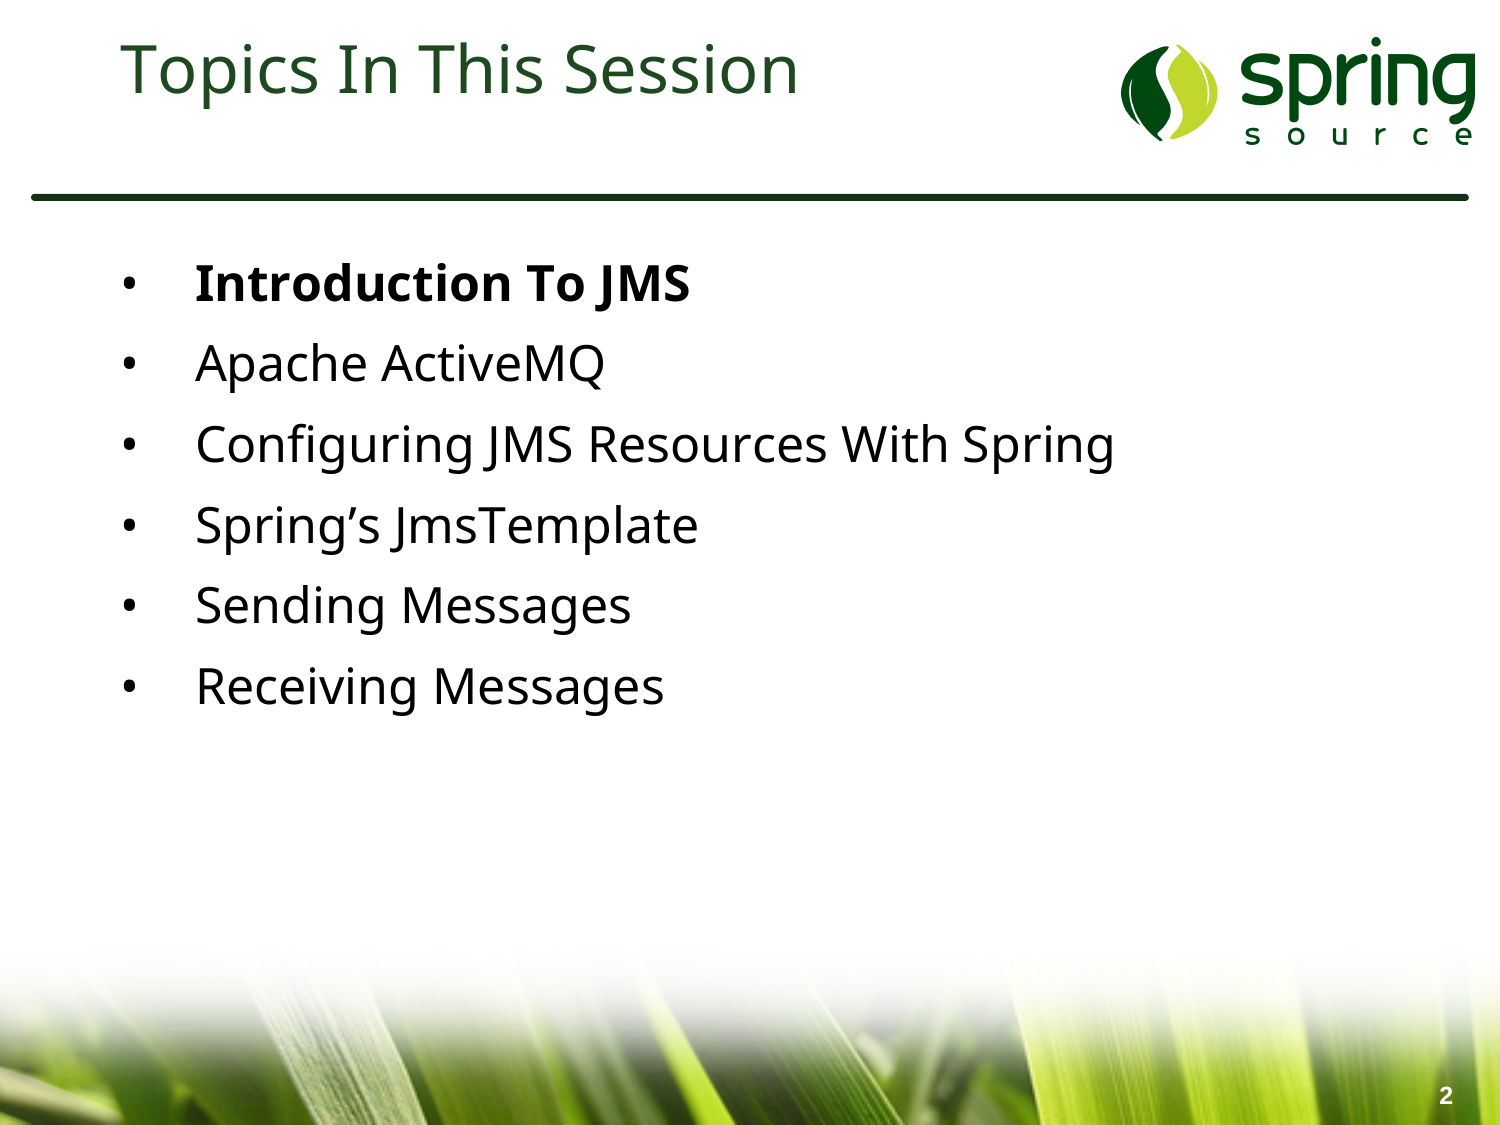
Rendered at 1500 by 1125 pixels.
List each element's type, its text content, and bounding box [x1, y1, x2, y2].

title Topics In This Session [105, 15, 1138, 178]
picture [1138, 37, 1475, 145]
picture [0, 944, 1500, 1125]
list Introduction To JMS Apache ActiveMQ Configuring JMS Resources With Spring Spring’s JmsTemplate Sending Messages Receiving Messages [105, 239, 1396, 903]
